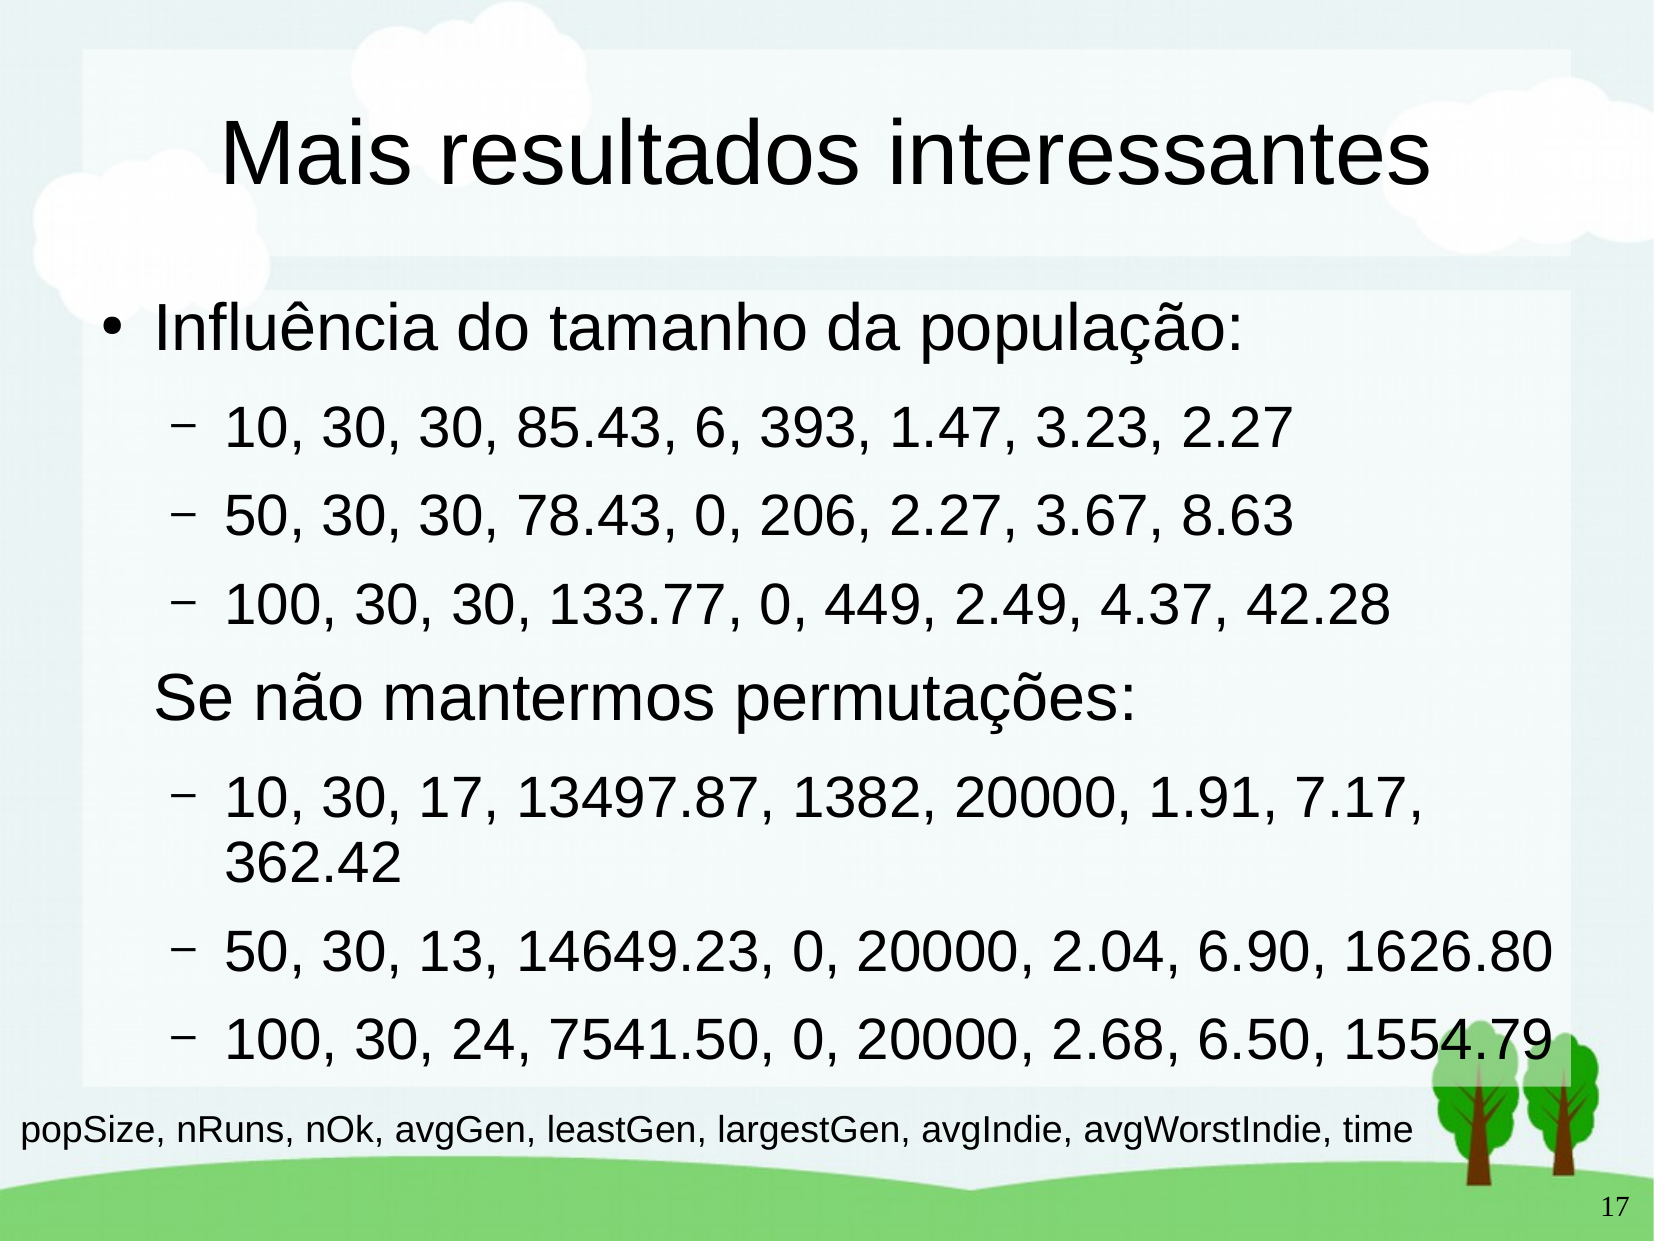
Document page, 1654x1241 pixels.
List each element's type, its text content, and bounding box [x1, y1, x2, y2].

text_box popSize, nRuns, nOk, avgGen, leastGen, largestGen, avgIndie, avgWorstIndie, time [5, 1100, 1489, 1158]
title Mais resultados interessantes [82, 49, 1571, 257]
list Influência do tamanho da população: 10, 30, 30, 85.43, 6, 393, 1.47, 3.23, 2.27 50, 30, 30, 78.43, 0, 206, 2.27, 3.67, 8.63 100, 30, 30, 133.77, 0, 449, 2.49, 4.37, 42.28 Se não mantermos permutações: 10, 30, 17, 13497.87, 1382, 20000, 1.91, 7.17, 362.42 50, 30, 13, 14649.23, 0, 20000, 2.04, 6.90, 1626.80 100, 30, 24, 7541.50, 0, 20000, 2.68, 6.50, 1554.79 [82, 290, 1571, 1087]
picture [0, 0, 1654, 1241]
